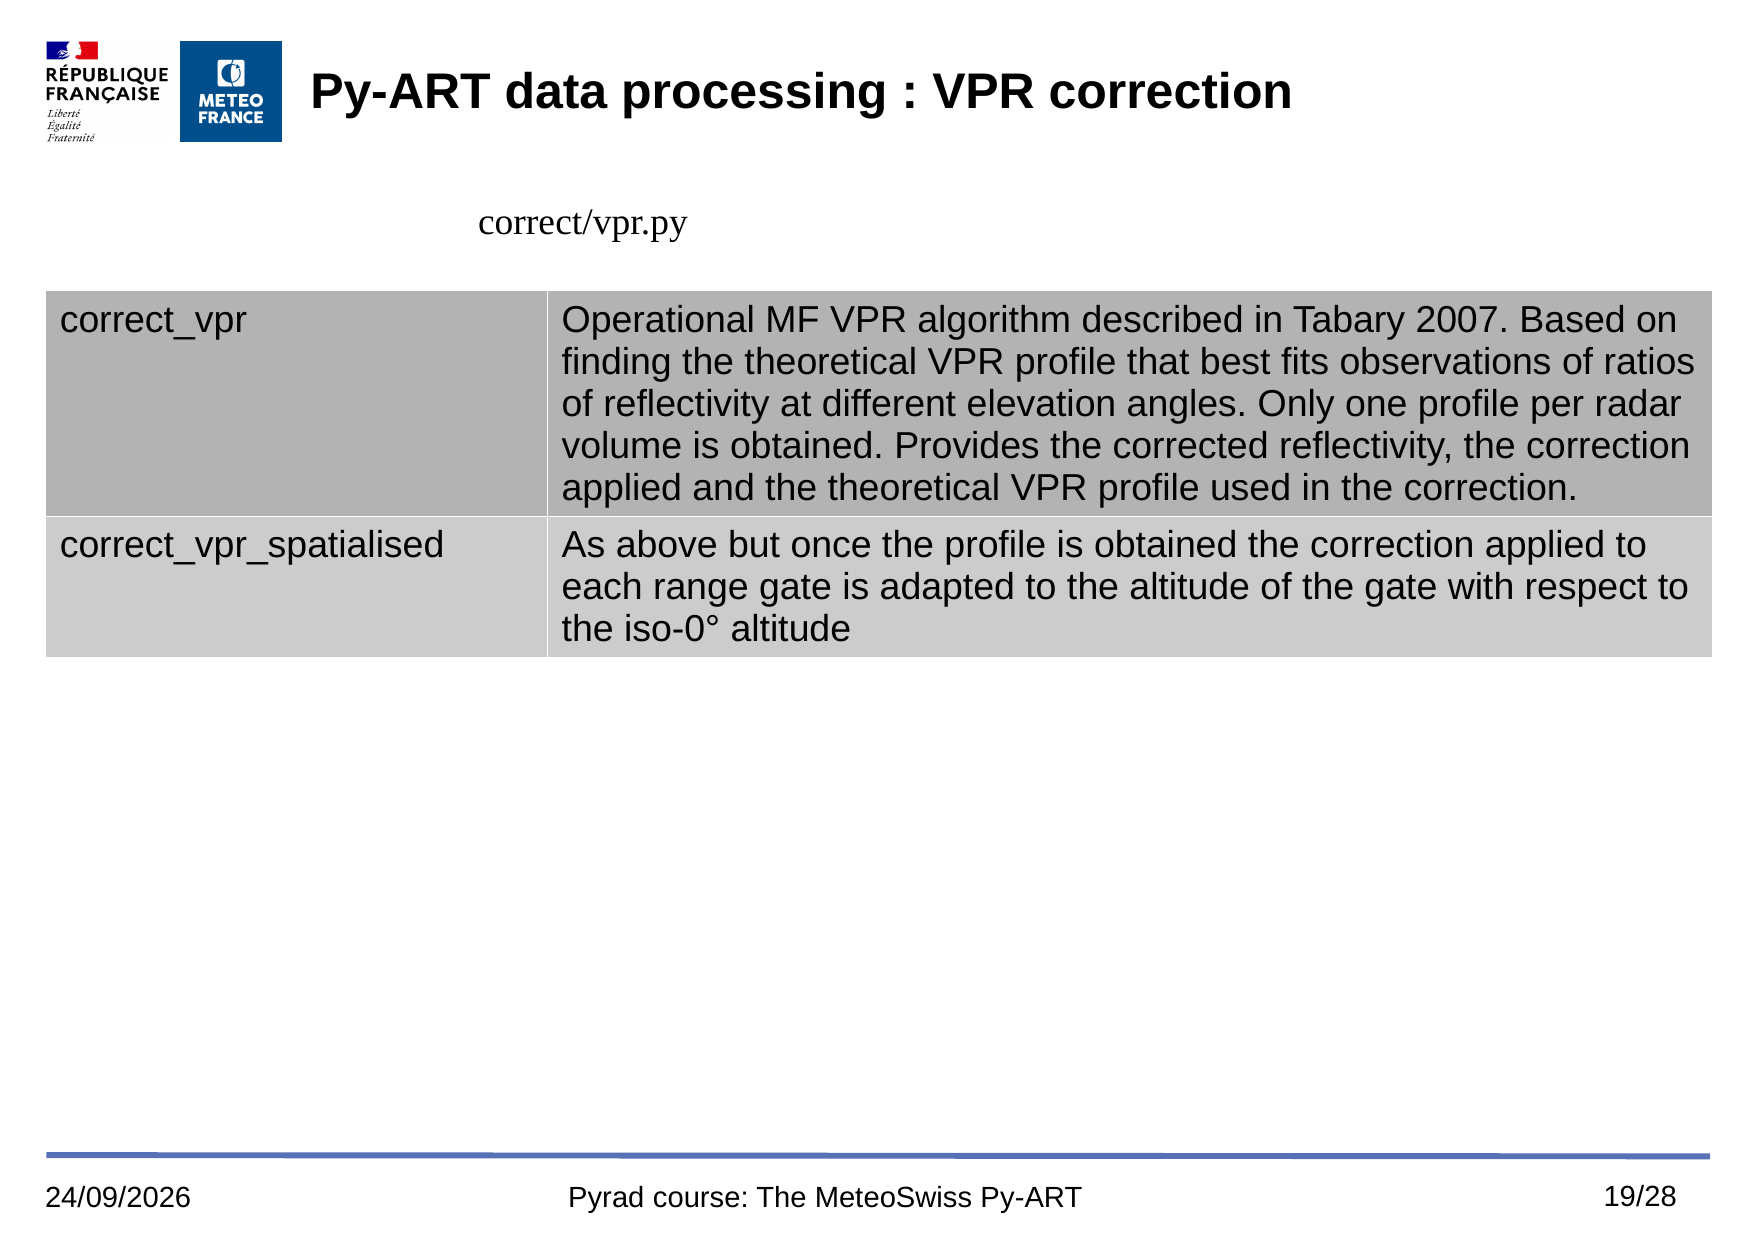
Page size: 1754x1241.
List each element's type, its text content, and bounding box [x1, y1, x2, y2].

picture [46, 41, 172, 142]
table_cell As above but once the profile is obtained the correction applied to each range gate is adapted to the altitude of the gate with respect to the iso-0° altitude [548, 517, 1712, 657]
table_header correct_vpr [46, 291, 547, 516]
table_cell correct_vpr_spatialised [46, 517, 547, 657]
picture [180, 41, 282, 142]
title Py-ART data processing : VPR correction [310, 40, 1697, 142]
text_box correct/vpr.py [463, 193, 704, 251]
table_header Operational MF VPR algorithm described in Tabary 2007. Based on finding the theoretical VPR profile that best fits observations of ratios of reflectivity at different elevation angles. Only one profile per radar volume is obtained. Provides the corrected reflectivity, the correction applied and the theoretical VPR profile used in the correction. [548, 291, 1712, 516]
